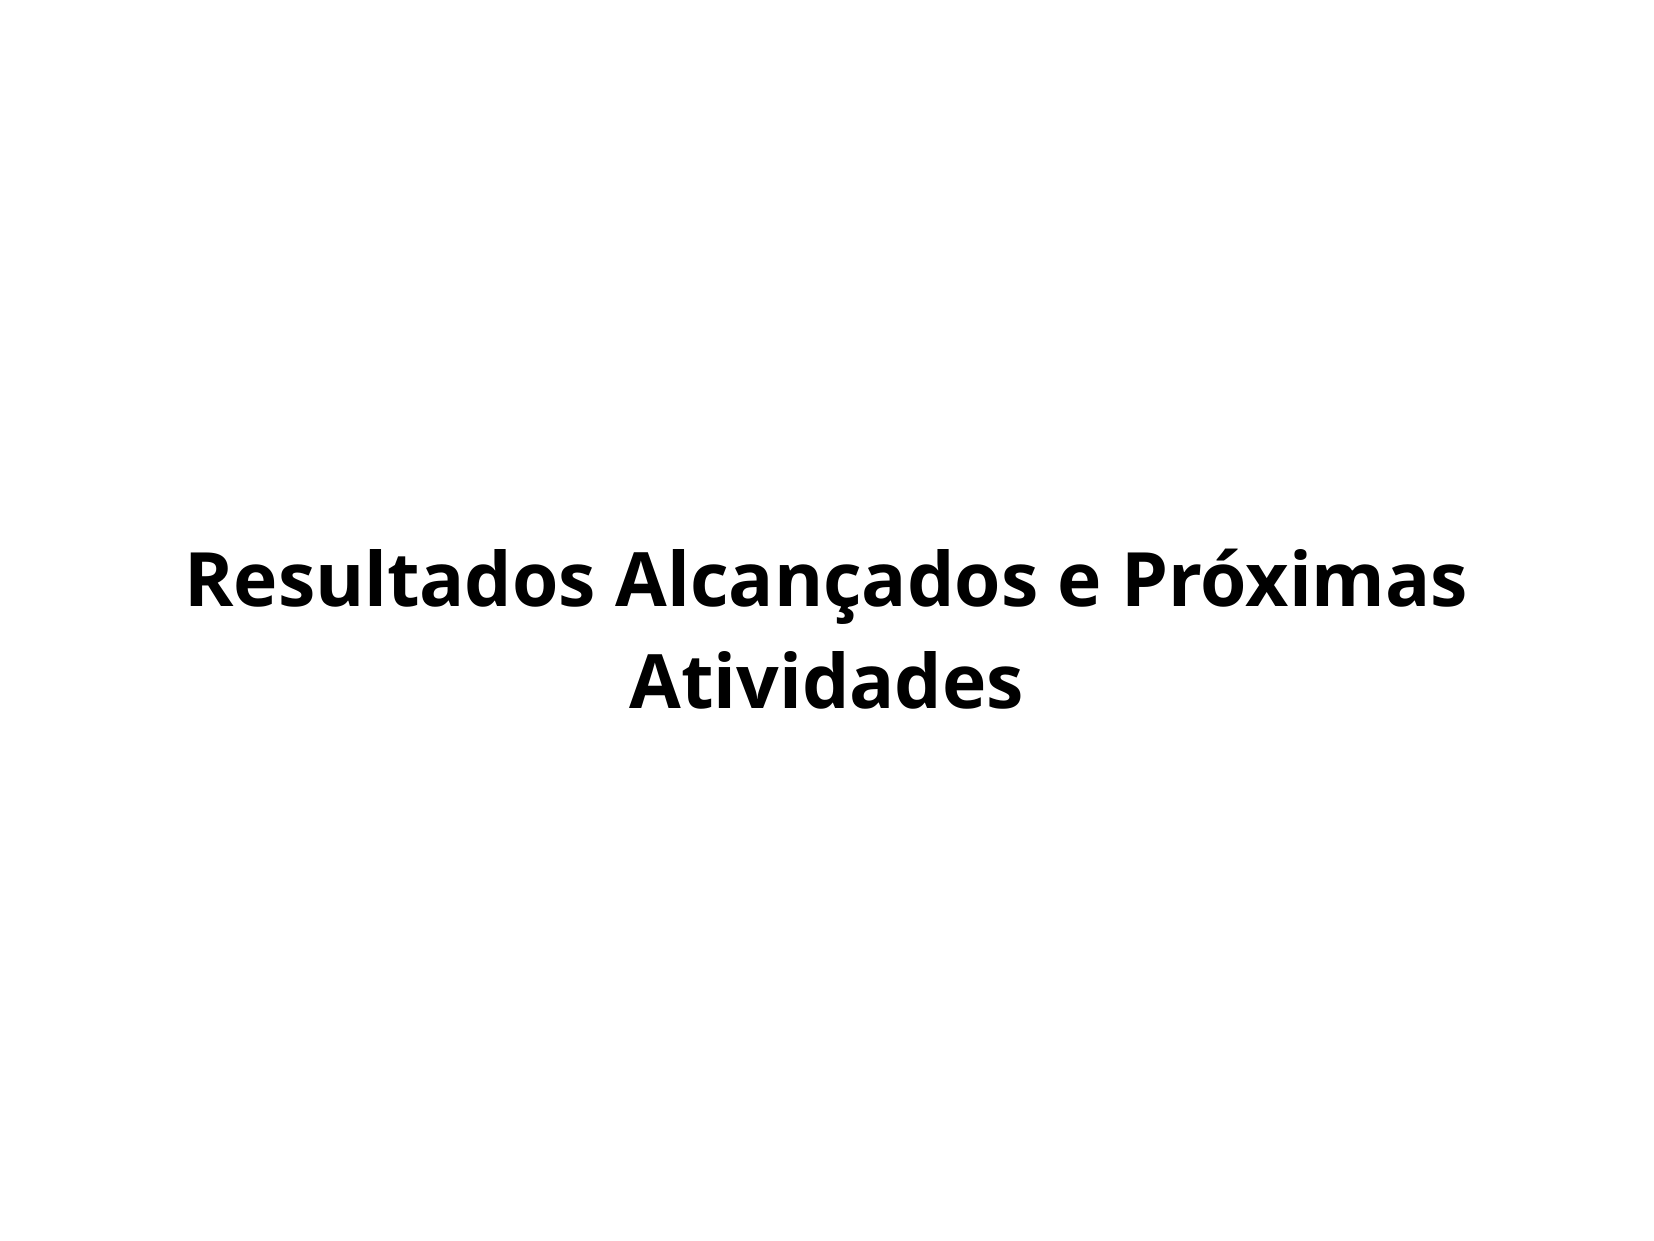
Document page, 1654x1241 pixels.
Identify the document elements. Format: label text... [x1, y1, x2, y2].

subtitle Resultados Alcançados e Próximas Atividades [82, 226, 1571, 1031]
